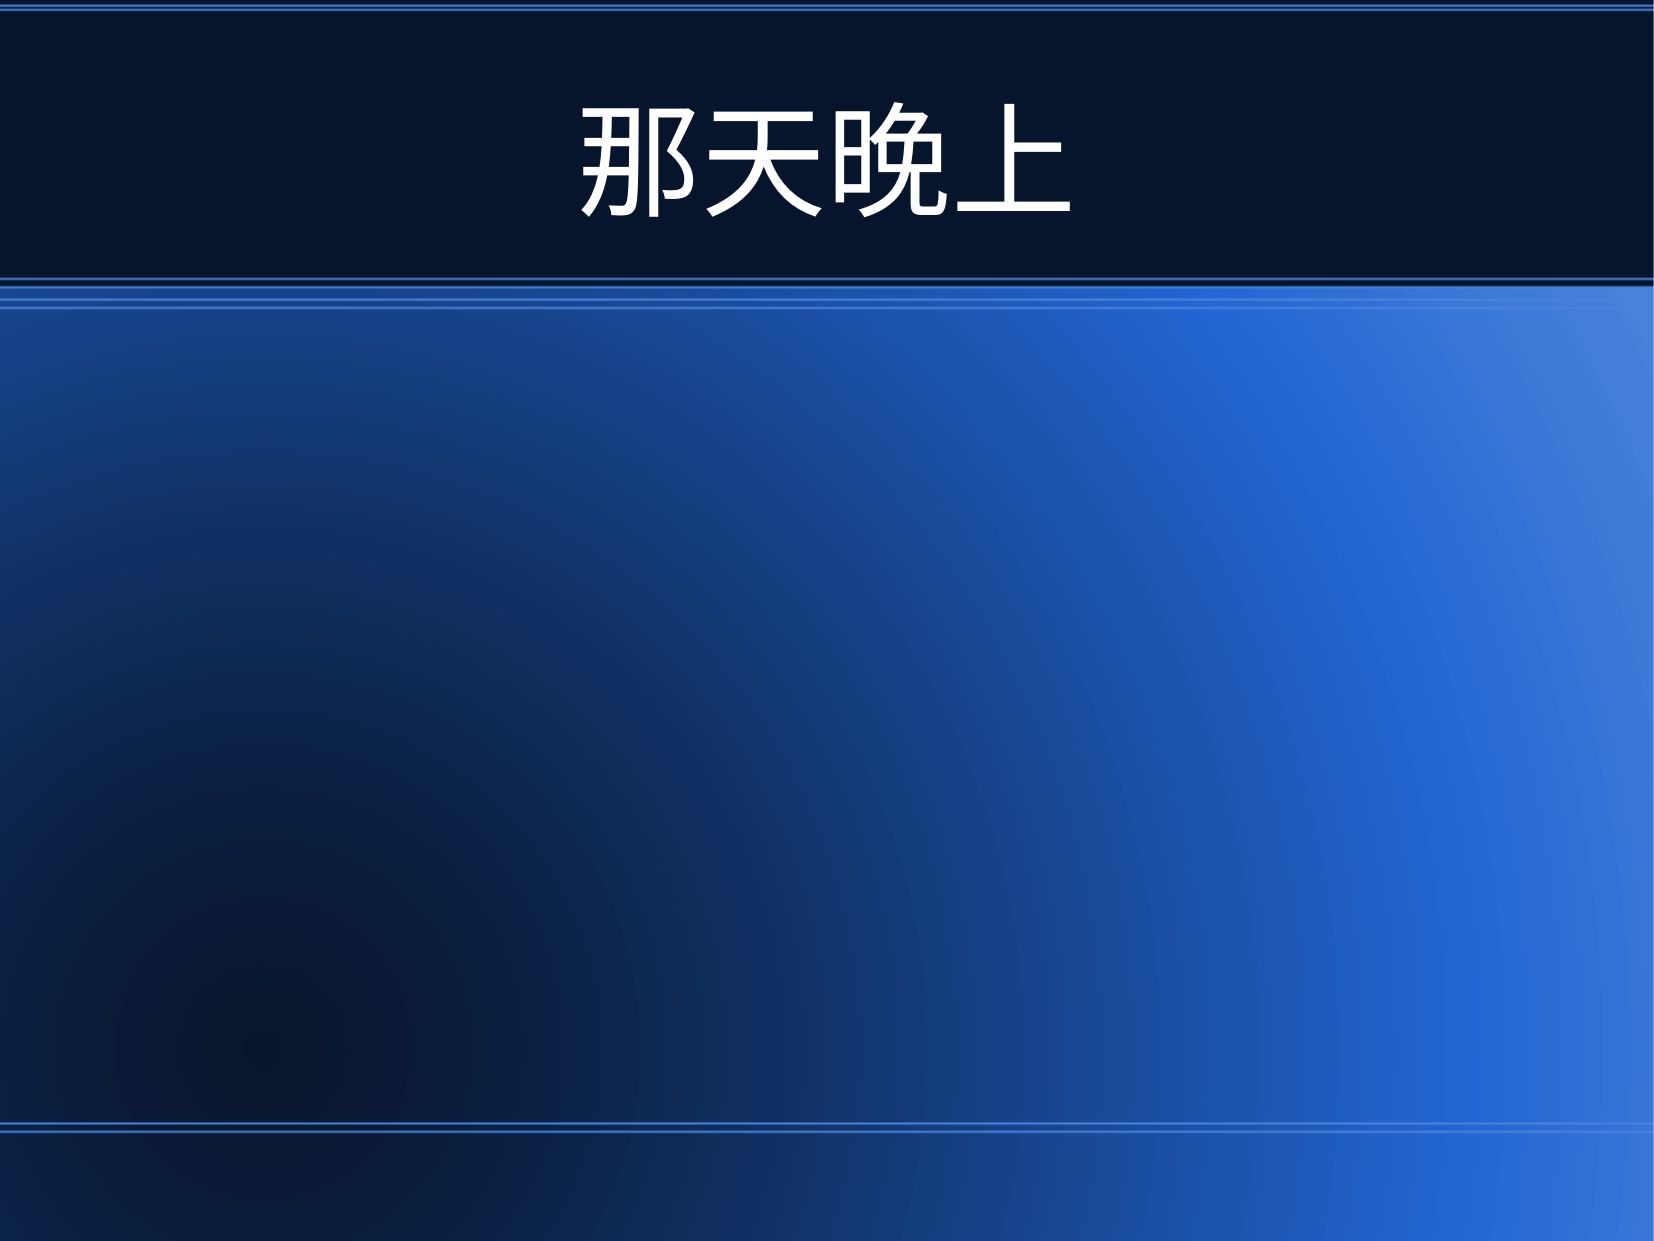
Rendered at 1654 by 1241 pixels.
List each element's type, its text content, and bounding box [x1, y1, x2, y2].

picture [0, 0, 1654, 1241]
title 那天晚上 [82, 49, 1571, 257]
